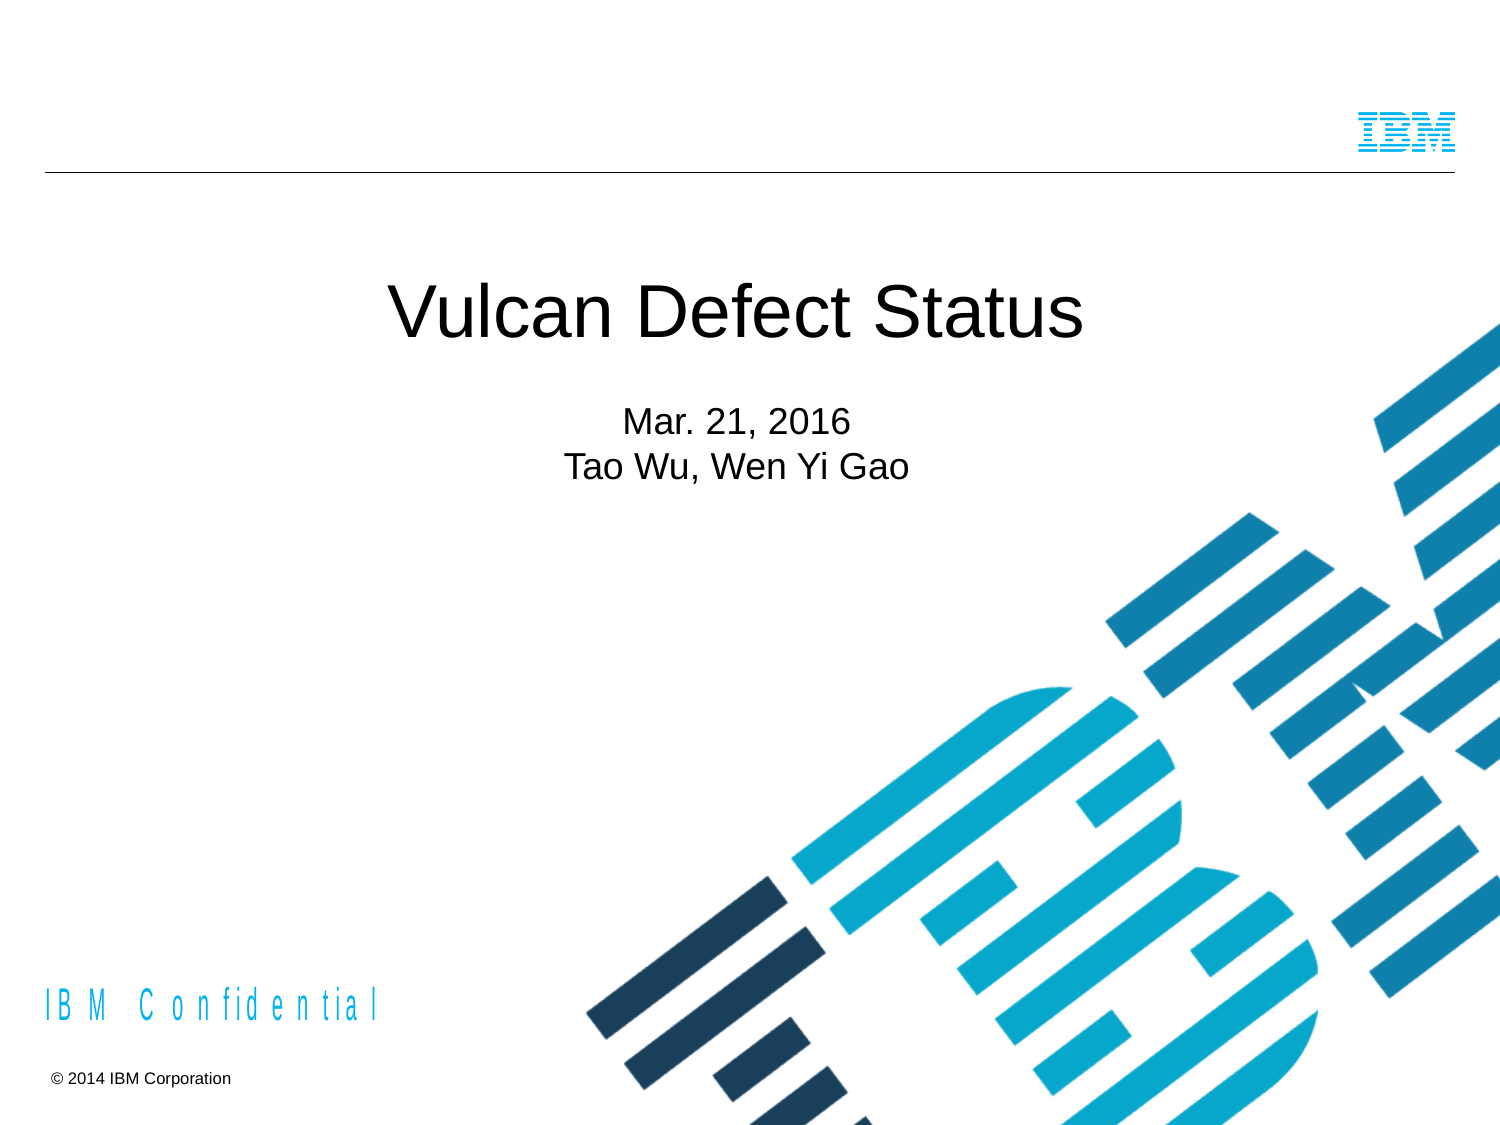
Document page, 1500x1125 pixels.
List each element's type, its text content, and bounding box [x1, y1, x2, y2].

picture [1358, 112, 1455, 152]
picture [29, 972, 400, 1040]
title Vulcan Defect Status Mar. 21, 2016 Tao Wu, Wen Yi Gao [22, 196, 1416, 554]
picture [585, 308, 1500, 1125]
